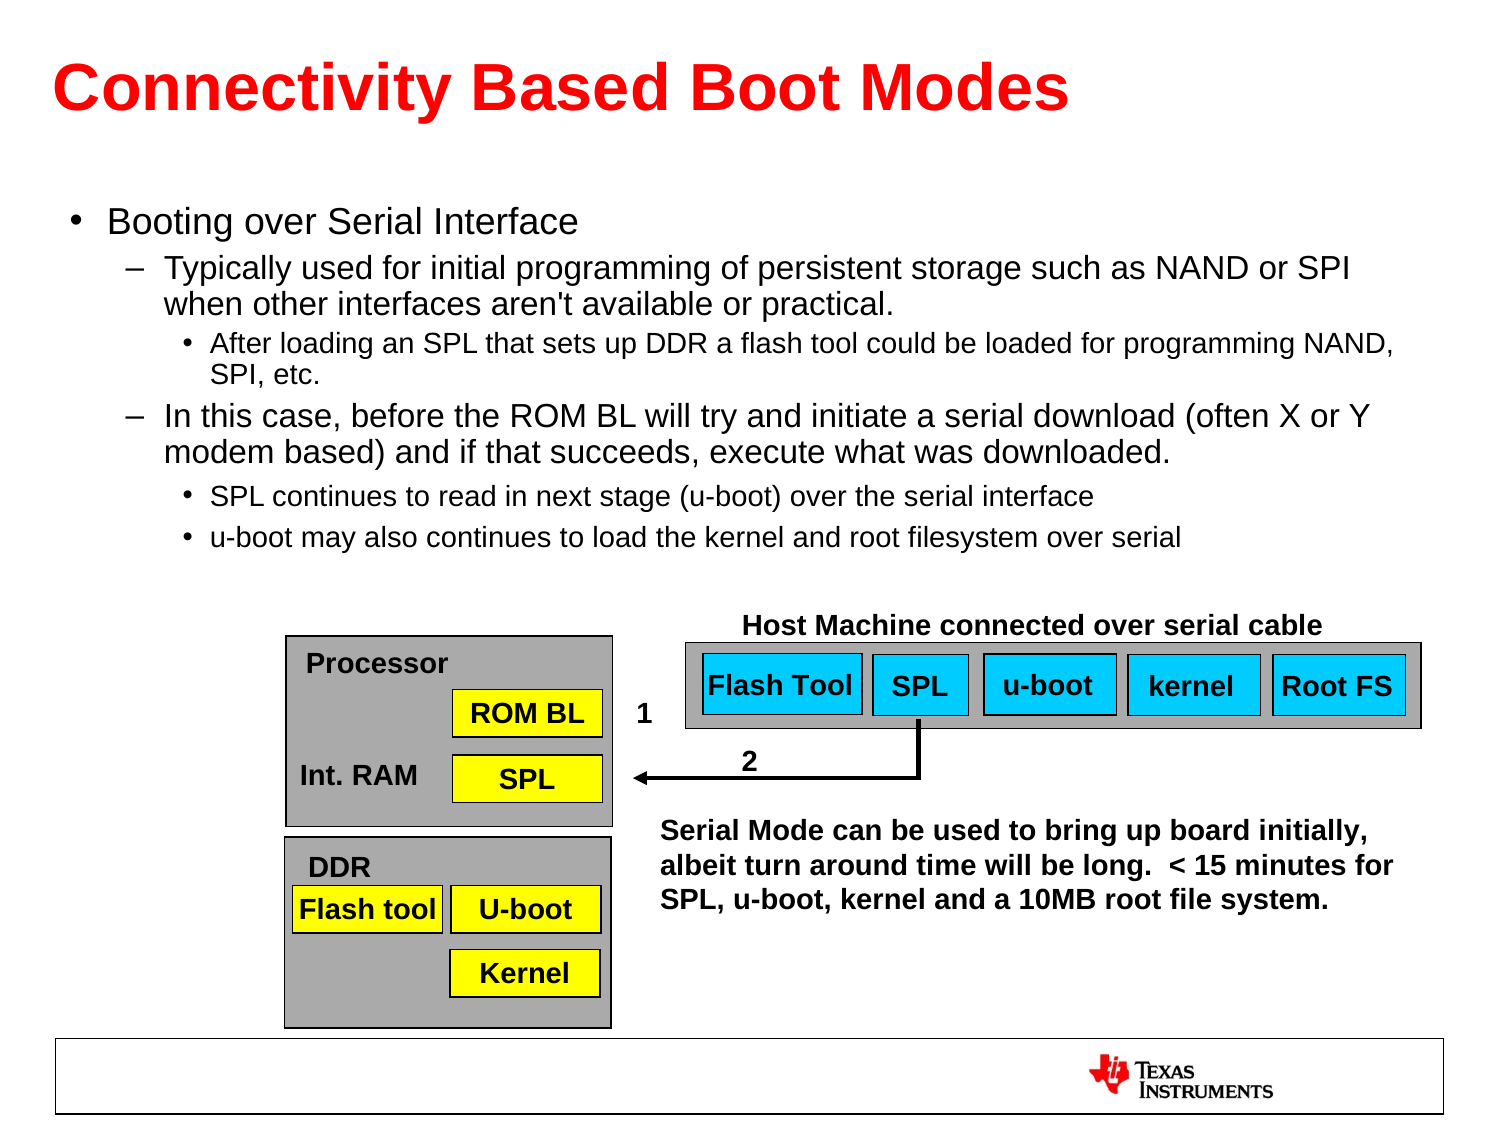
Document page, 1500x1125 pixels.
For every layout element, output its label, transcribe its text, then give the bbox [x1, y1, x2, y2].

text_box Int. RAM [285, 748, 434, 800]
text_box kernel [1133, 659, 1250, 710]
text_box Processor [291, 637, 464, 688]
text_box SPL [876, 659, 964, 710]
text_box [685, 642, 1421, 729]
list Booting over Serial Interface Typically used for initial programming of persistent storage such as NAND or SPI when other interfaces aren't available or practical. After loading an SPL that sets up DDR a flash tool could be loaded for programming NAND, SPI, etc. In this case, before the ROM BL will try and initiate a serial download (often X or Y modem based) and if that succeeds, execute what was downloaded. SPL continues to read in next stage (u-boot) over the serial interface u-boot may also continues to load the kernel and root filesystem over serial [54, 194, 1444, 623]
text_box ROM BL [455, 686, 600, 738]
text_box DDR [293, 840, 386, 882]
text_box Flash tool [284, 882, 452, 934]
text_box 1 [621, 686, 668, 738]
text_box Kernel [464, 946, 586, 998]
text_box [284, 837, 612, 1028]
text_box Host Machine connected over serial cable [727, 598, 1339, 650]
text_box u-boot [987, 659, 1108, 710]
text_box [285, 635, 613, 827]
picture [1087, 1052, 1274, 1099]
text_box Serial Mode can be used to bring up board initially, albeit turn around time will be long. < 15 minutes for SPL, u-boot, kernel and a 10MB root file system. [645, 803, 1462, 924]
text_box SPL [483, 752, 571, 803]
text_box 2 [726, 734, 774, 785]
text_box U-boot [463, 882, 588, 934]
text_box Flash Tool [692, 658, 869, 709]
text_box Root FS [1266, 659, 1408, 711]
title Connectivity Based Boot Modes [37, 23, 1426, 158]
